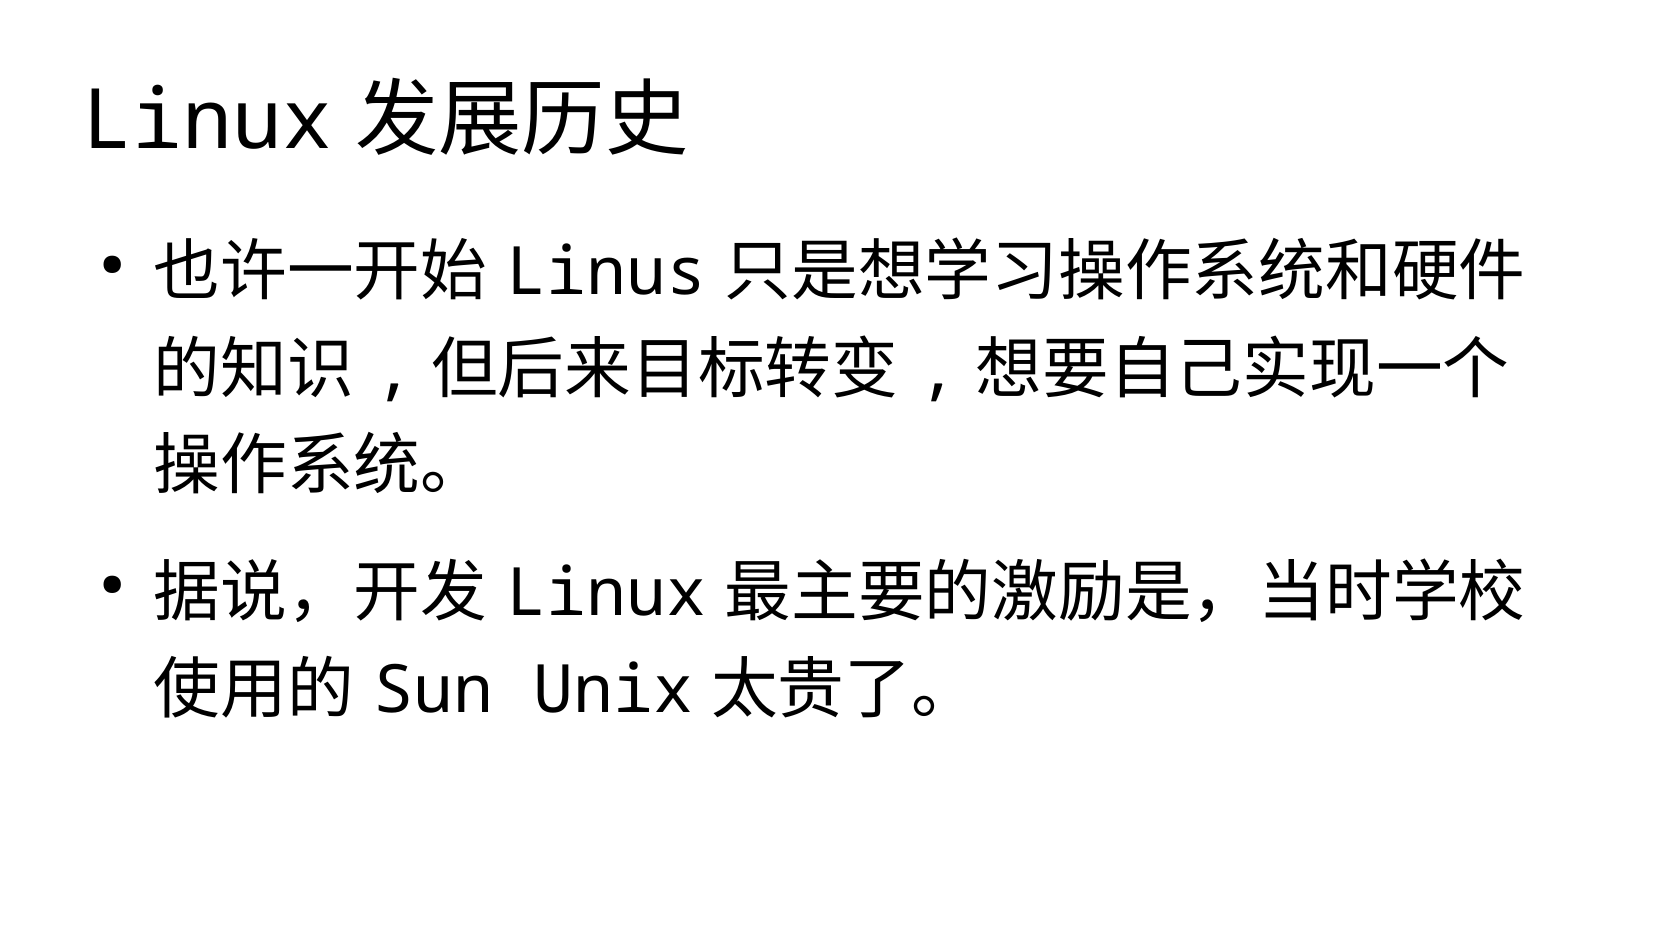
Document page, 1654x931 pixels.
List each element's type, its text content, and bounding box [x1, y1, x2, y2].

list 也许一开始Linus只是想学习操作系统和硬件的知识,但后来目标转变,想要自己实现一个操作系统。 据说，开发Linux最主要的激励是，当时学校使用的Sun Unix太贵了。 [82, 217, 1571, 851]
title Linux发展历史 [82, 37, 1571, 189]
